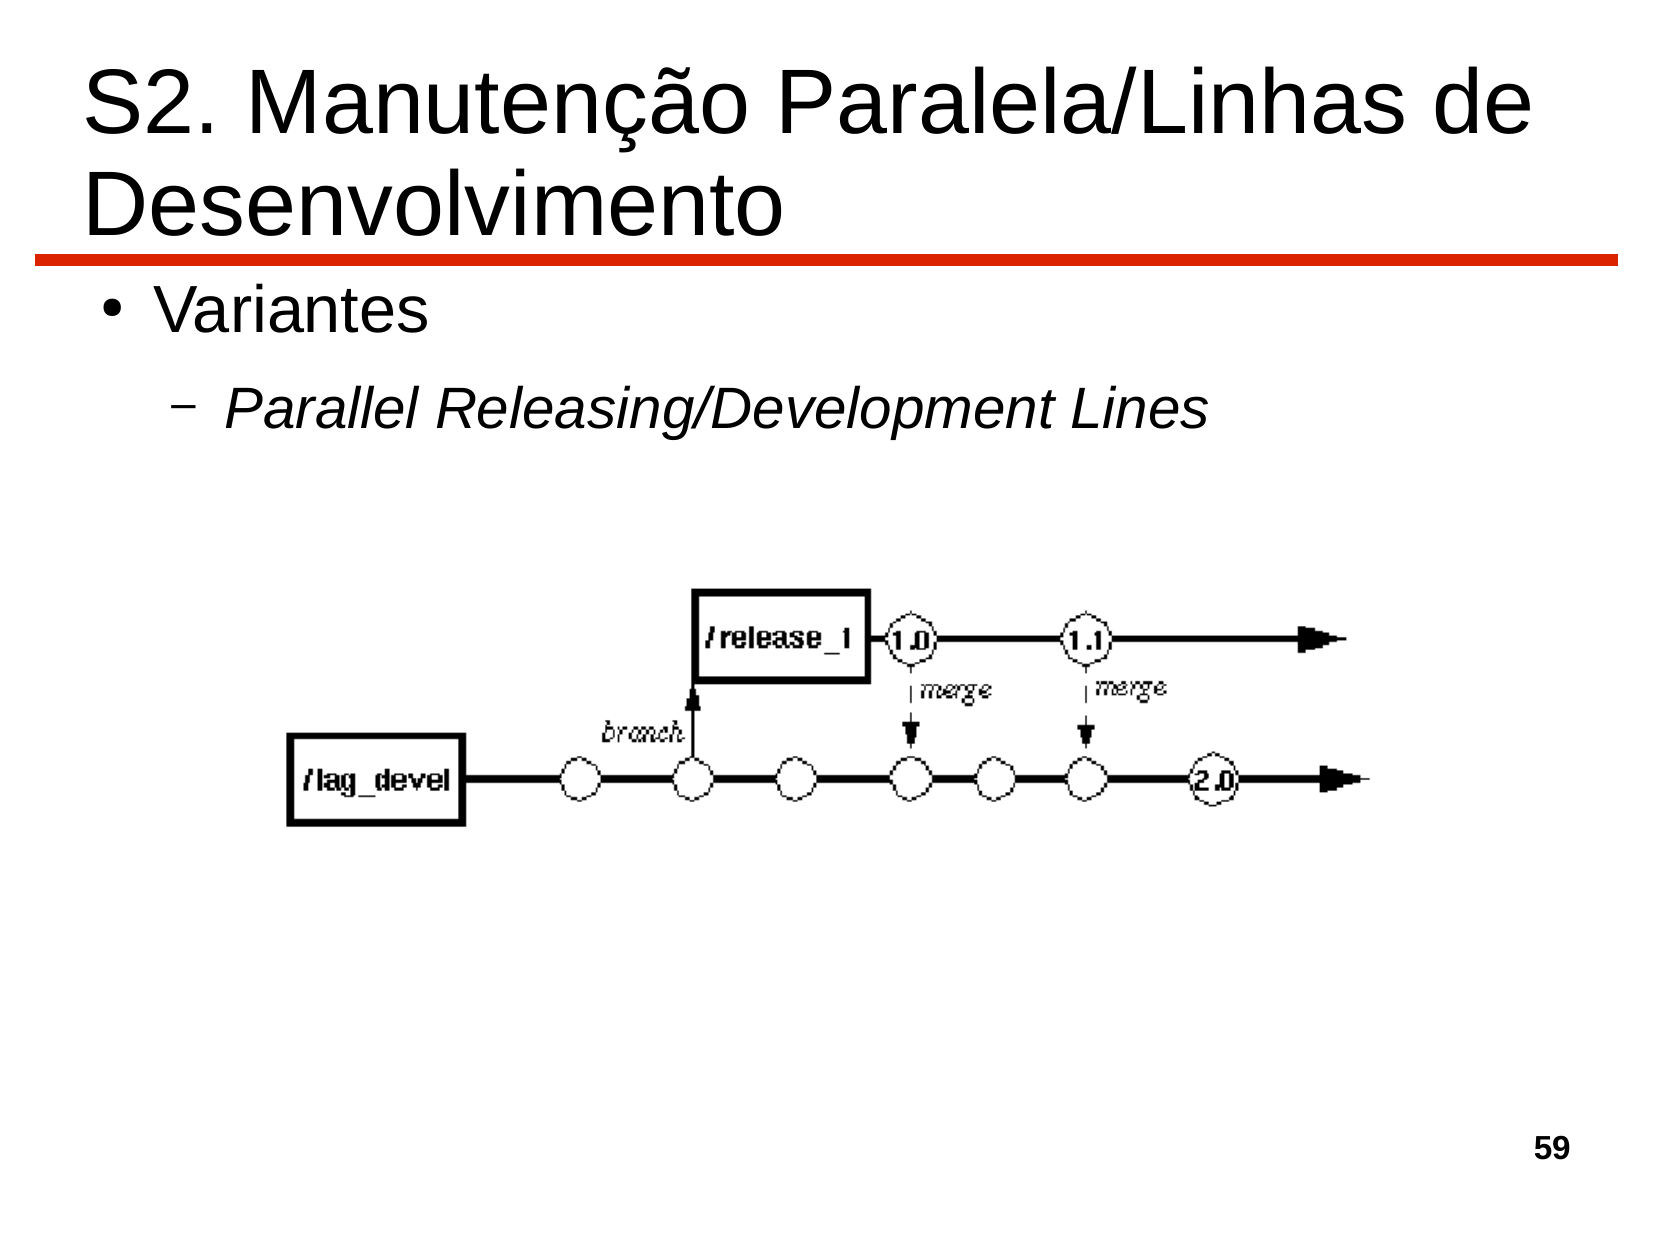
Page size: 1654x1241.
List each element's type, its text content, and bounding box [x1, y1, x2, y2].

title S2. Manutenção Paralela/Linhas de Desenvolvimento [82, 49, 1571, 257]
picture [271, 578, 1406, 839]
list Variantes Parallel Releasing/Development Lines [82, 271, 1571, 1111]
